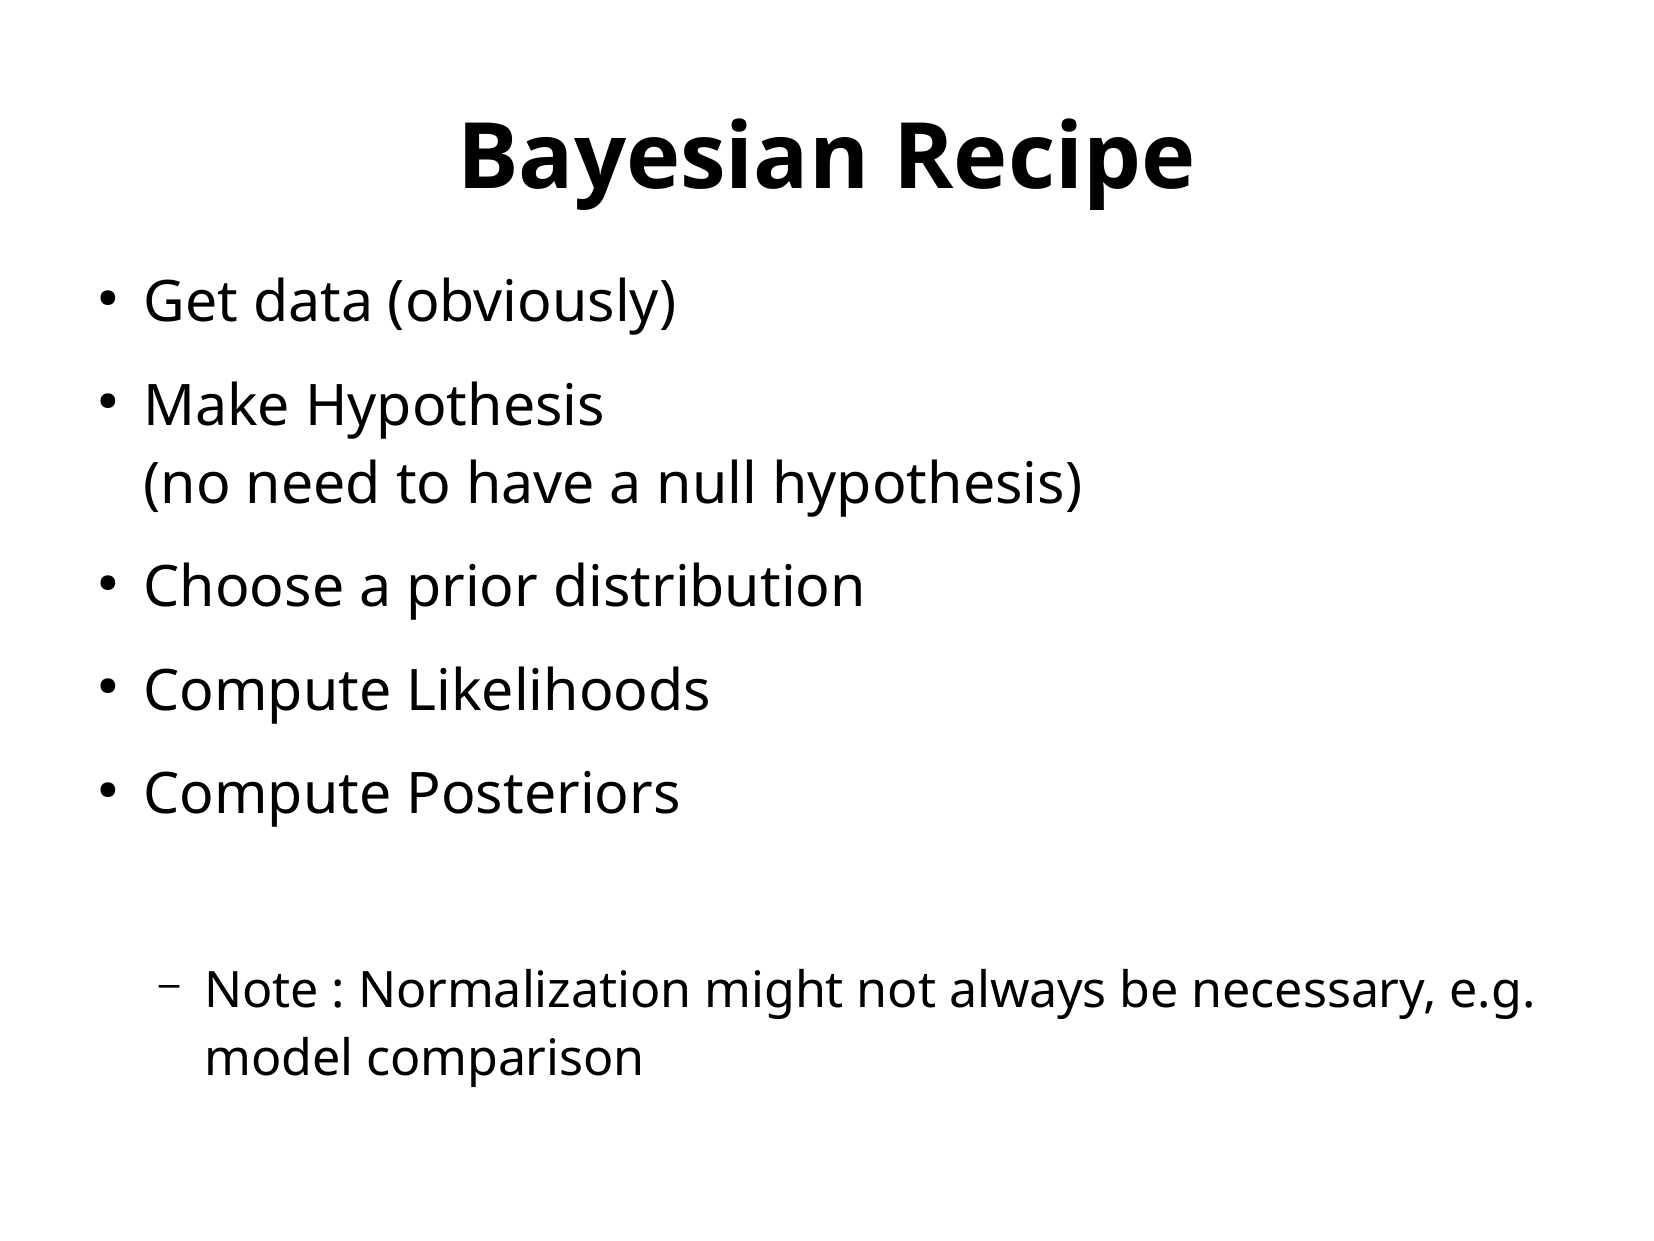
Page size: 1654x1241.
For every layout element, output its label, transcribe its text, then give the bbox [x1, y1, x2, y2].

title Bayesian Recipe [82, 49, 1571, 257]
list Get data (obviously) Make Hypothesis (no need to have a null hypothesis) Choose a prior distribution Compute Likelihoods Compute Posteriors Note : Normalization might not always be necessary, e.g. model comparison [82, 260, 1571, 1096]
